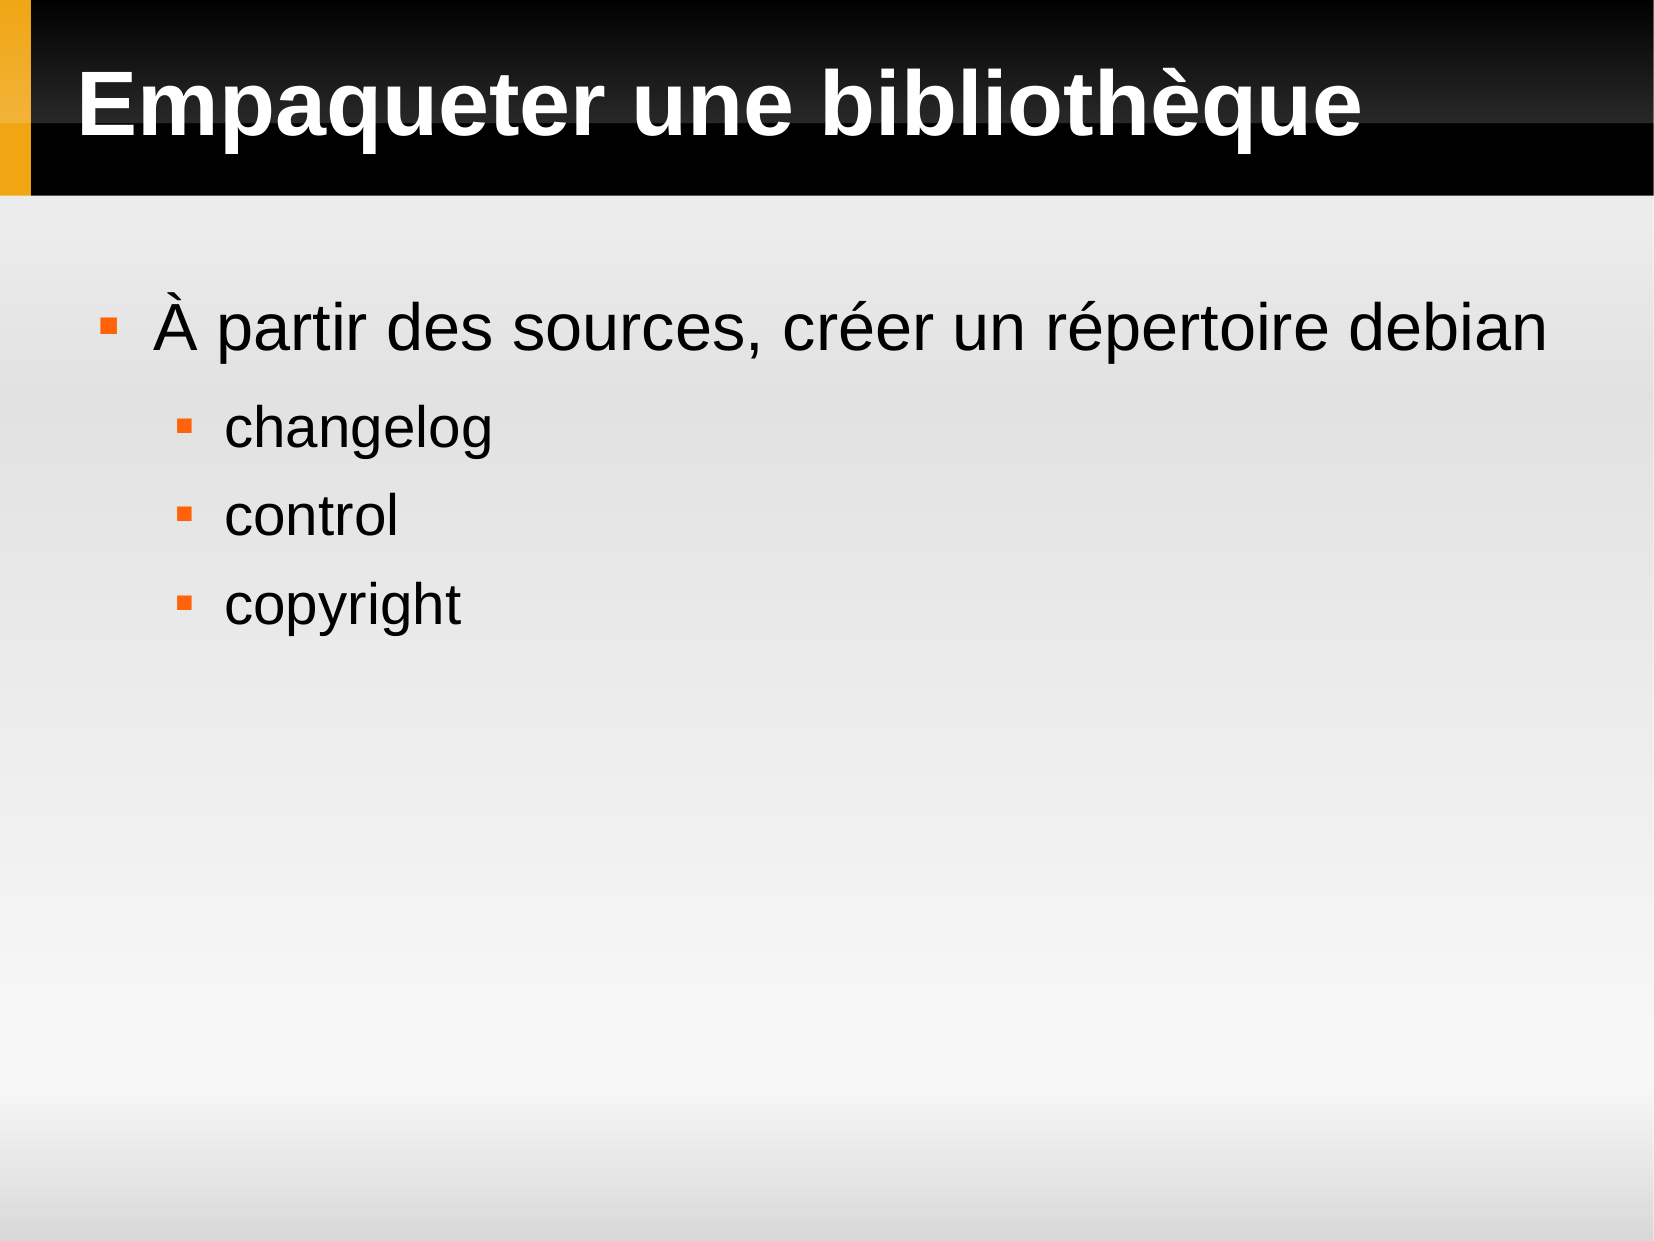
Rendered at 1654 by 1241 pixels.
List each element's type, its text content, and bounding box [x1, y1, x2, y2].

list À partir des sources, créer un répertoire debian changelog control copyright [82, 290, 1571, 1109]
title Empaqueter une bibliothèque [76, 0, 1565, 208]
picture [0, 0, 1654, 1241]
